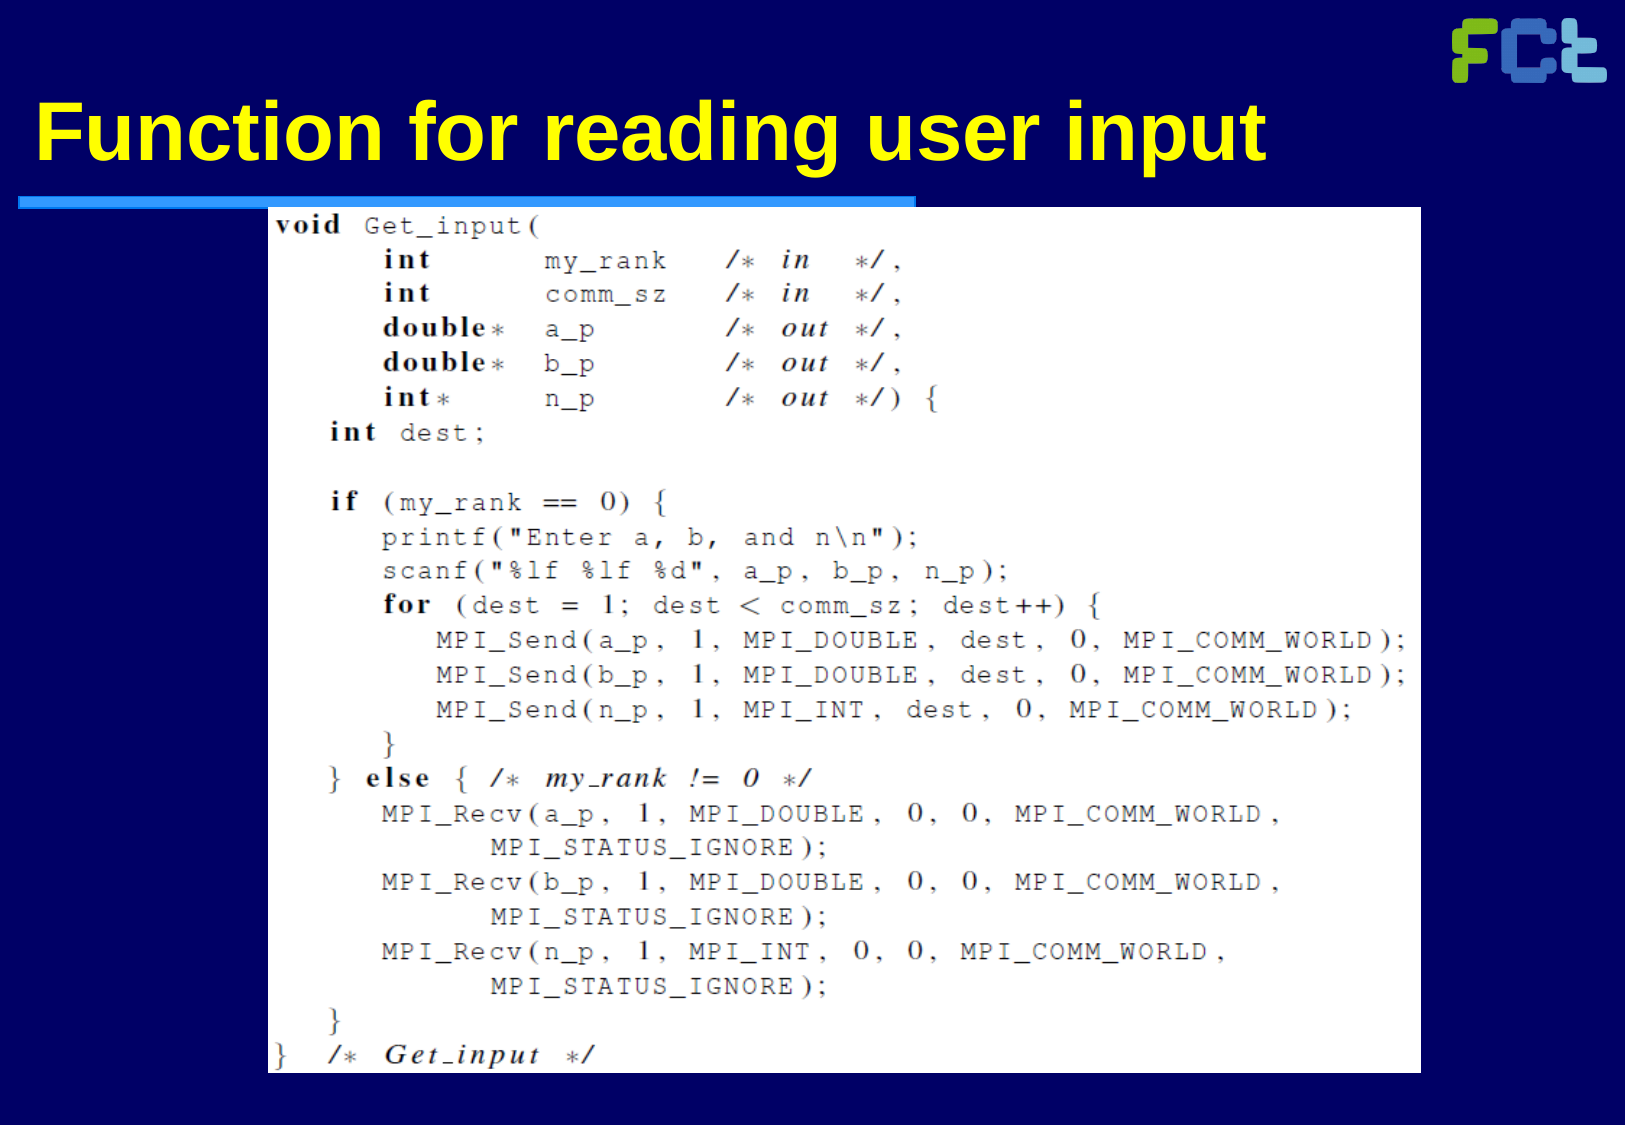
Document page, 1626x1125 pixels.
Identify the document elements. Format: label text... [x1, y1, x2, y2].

title Function for reading user input [19, 7, 1606, 185]
picture [268, 207, 1421, 1073]
